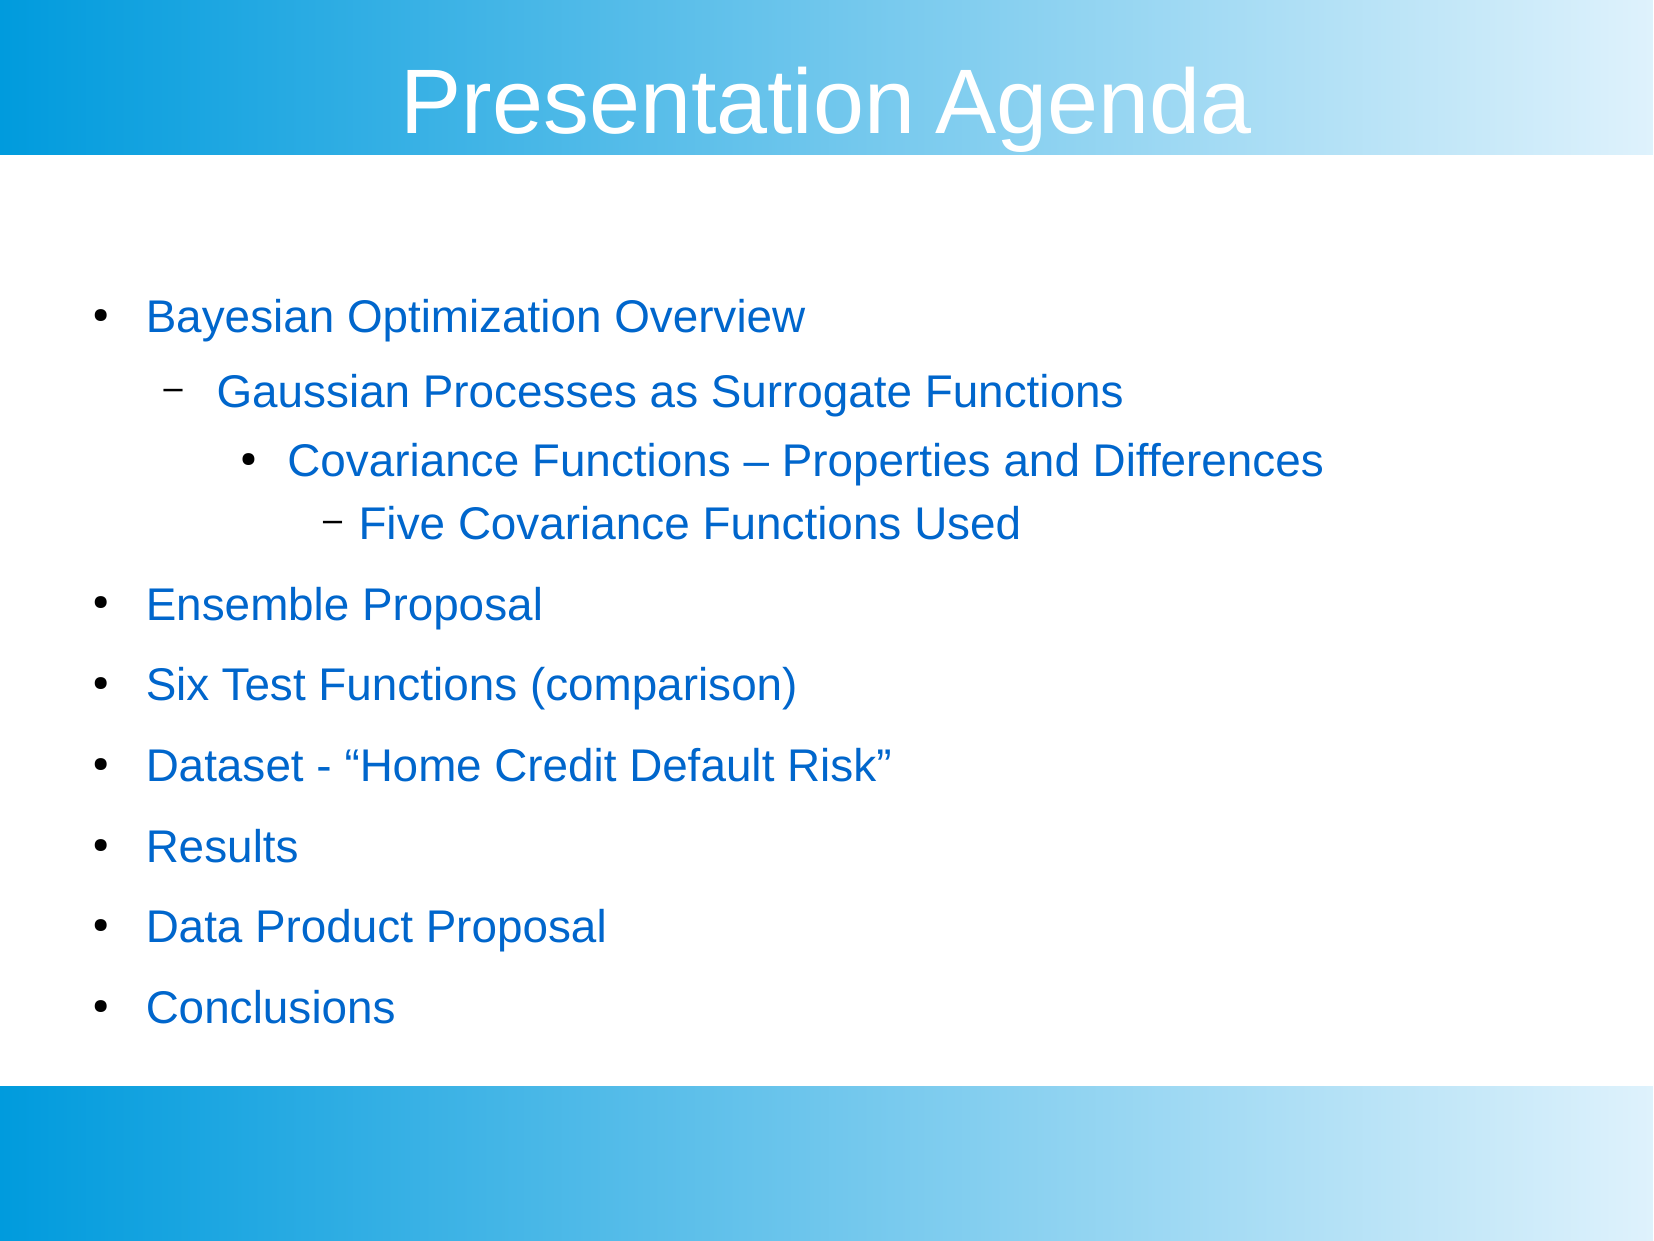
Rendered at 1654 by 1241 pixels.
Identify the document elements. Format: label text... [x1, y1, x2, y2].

list Bayesian Optimization Overview Gaussian Processes as Surrogate Functions Covariance Functions – Properties and Differences Five Covariance Functions Used Ensemble Proposal Six Test Functions (comparison) Dataset - “Home Credit Default Risk” Results Data Product Proposal Conclusions [75, 210, 1564, 930]
title Presentation Agenda [82, 49, 1571, 155]
